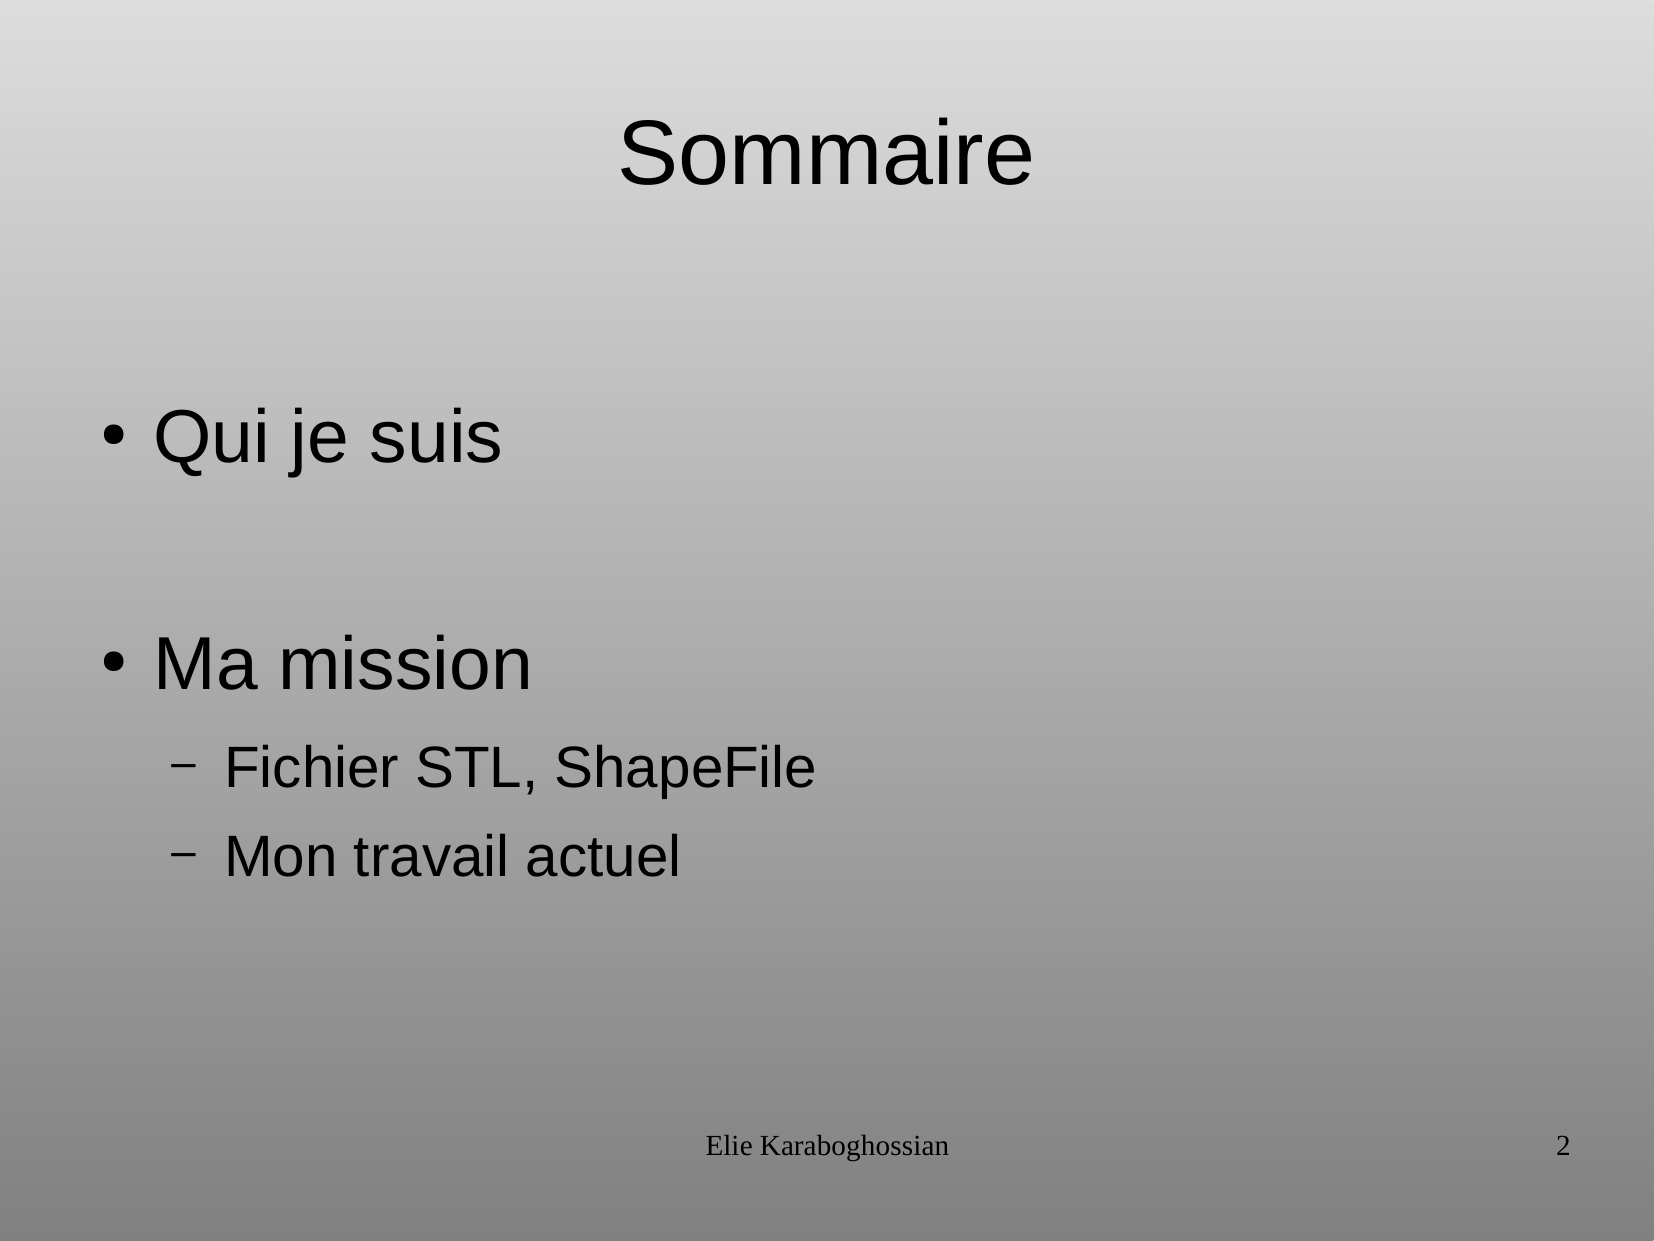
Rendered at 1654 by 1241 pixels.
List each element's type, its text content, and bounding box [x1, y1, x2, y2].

list Qui je suis Ma mission Fichier STL, ShapeFile Mon travail actuel [82, 290, 1571, 1109]
title Sommaire [82, 49, 1571, 257]
